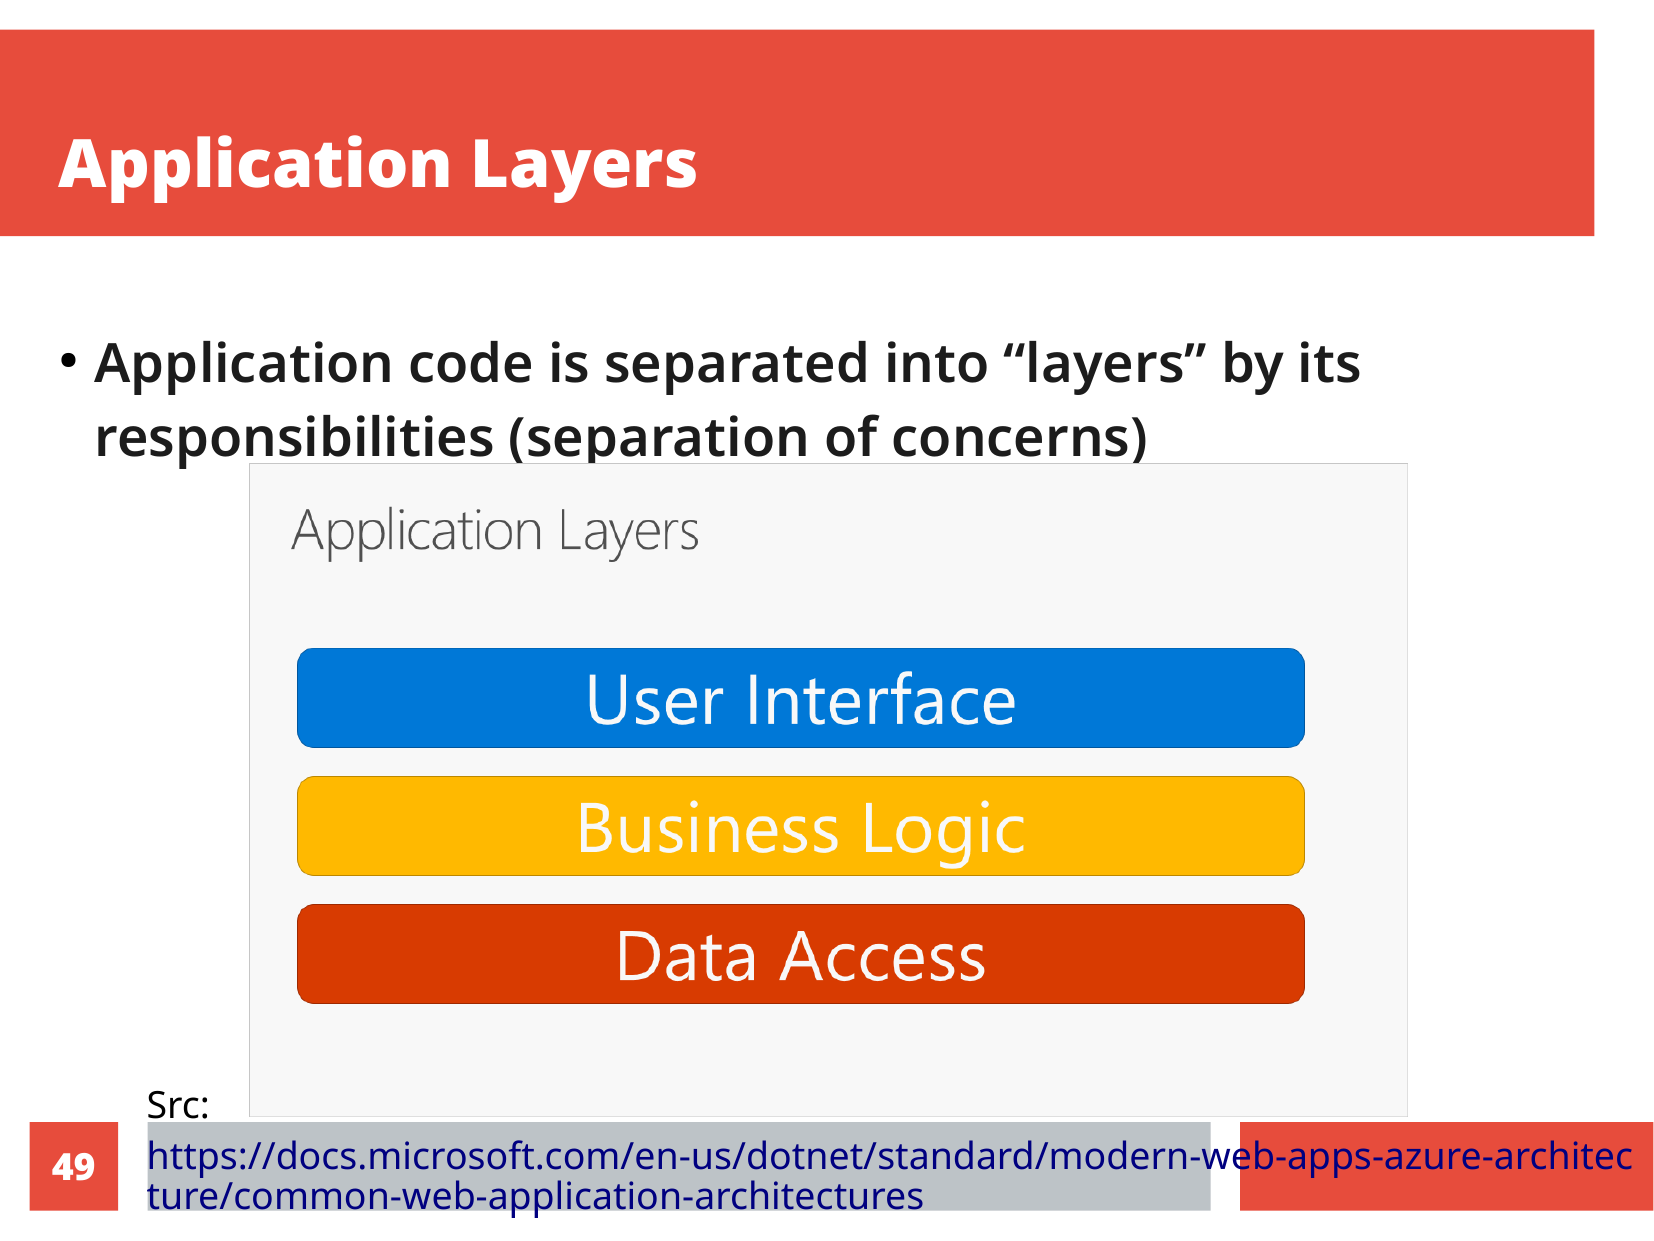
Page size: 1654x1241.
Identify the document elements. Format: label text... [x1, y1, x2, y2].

list Application code is separated into “layers” by its responsibilities (separation of concerns) [59, 324, 1565, 1093]
picture [249, 463, 1408, 1070]
text_box Src: https://docs.microsoft.com/en-us/dotnet/standard/modern-web-apps-azure-architecture/common-web-application-architectures [131, 1070, 1654, 1181]
title Application Layers [59, 59, 1595, 207]
